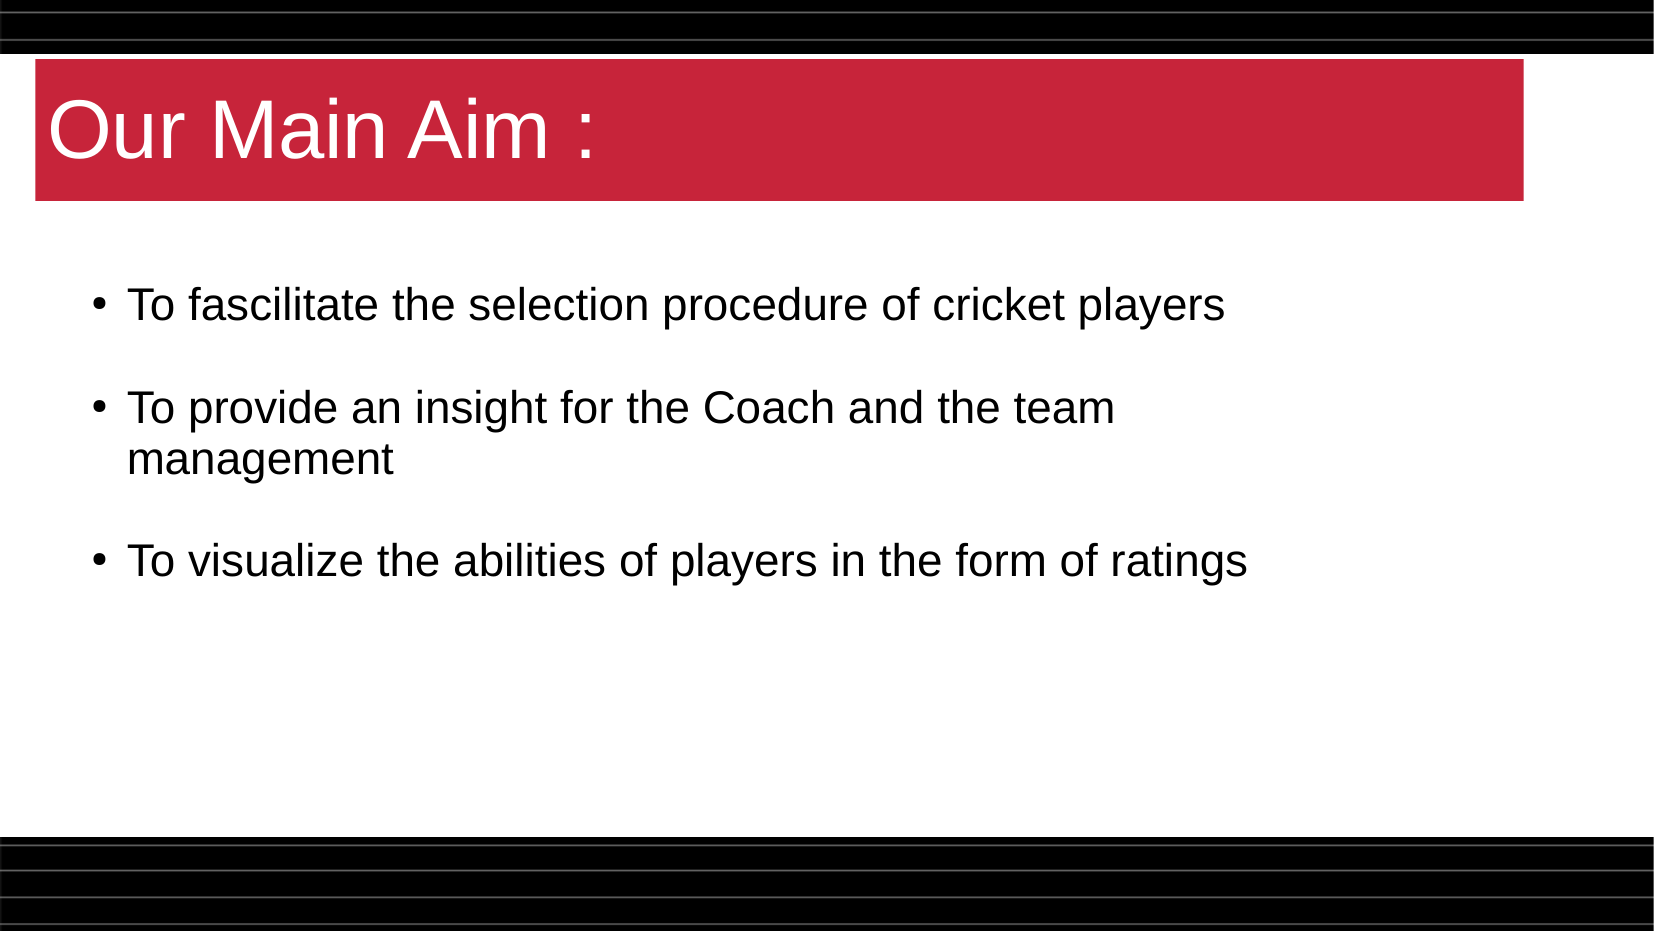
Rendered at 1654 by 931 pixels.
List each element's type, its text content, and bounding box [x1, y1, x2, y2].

picture [0, 0, 1654, 54]
text_box To fascilitate the selection procedure of cricket players To provide an insight for the Coach and the team management To visualize the abilities of players in the form of ratings [76, 271, 1306, 595]
title Our Main Aim : [35, 59, 1524, 201]
picture [0, 837, 1654, 931]
